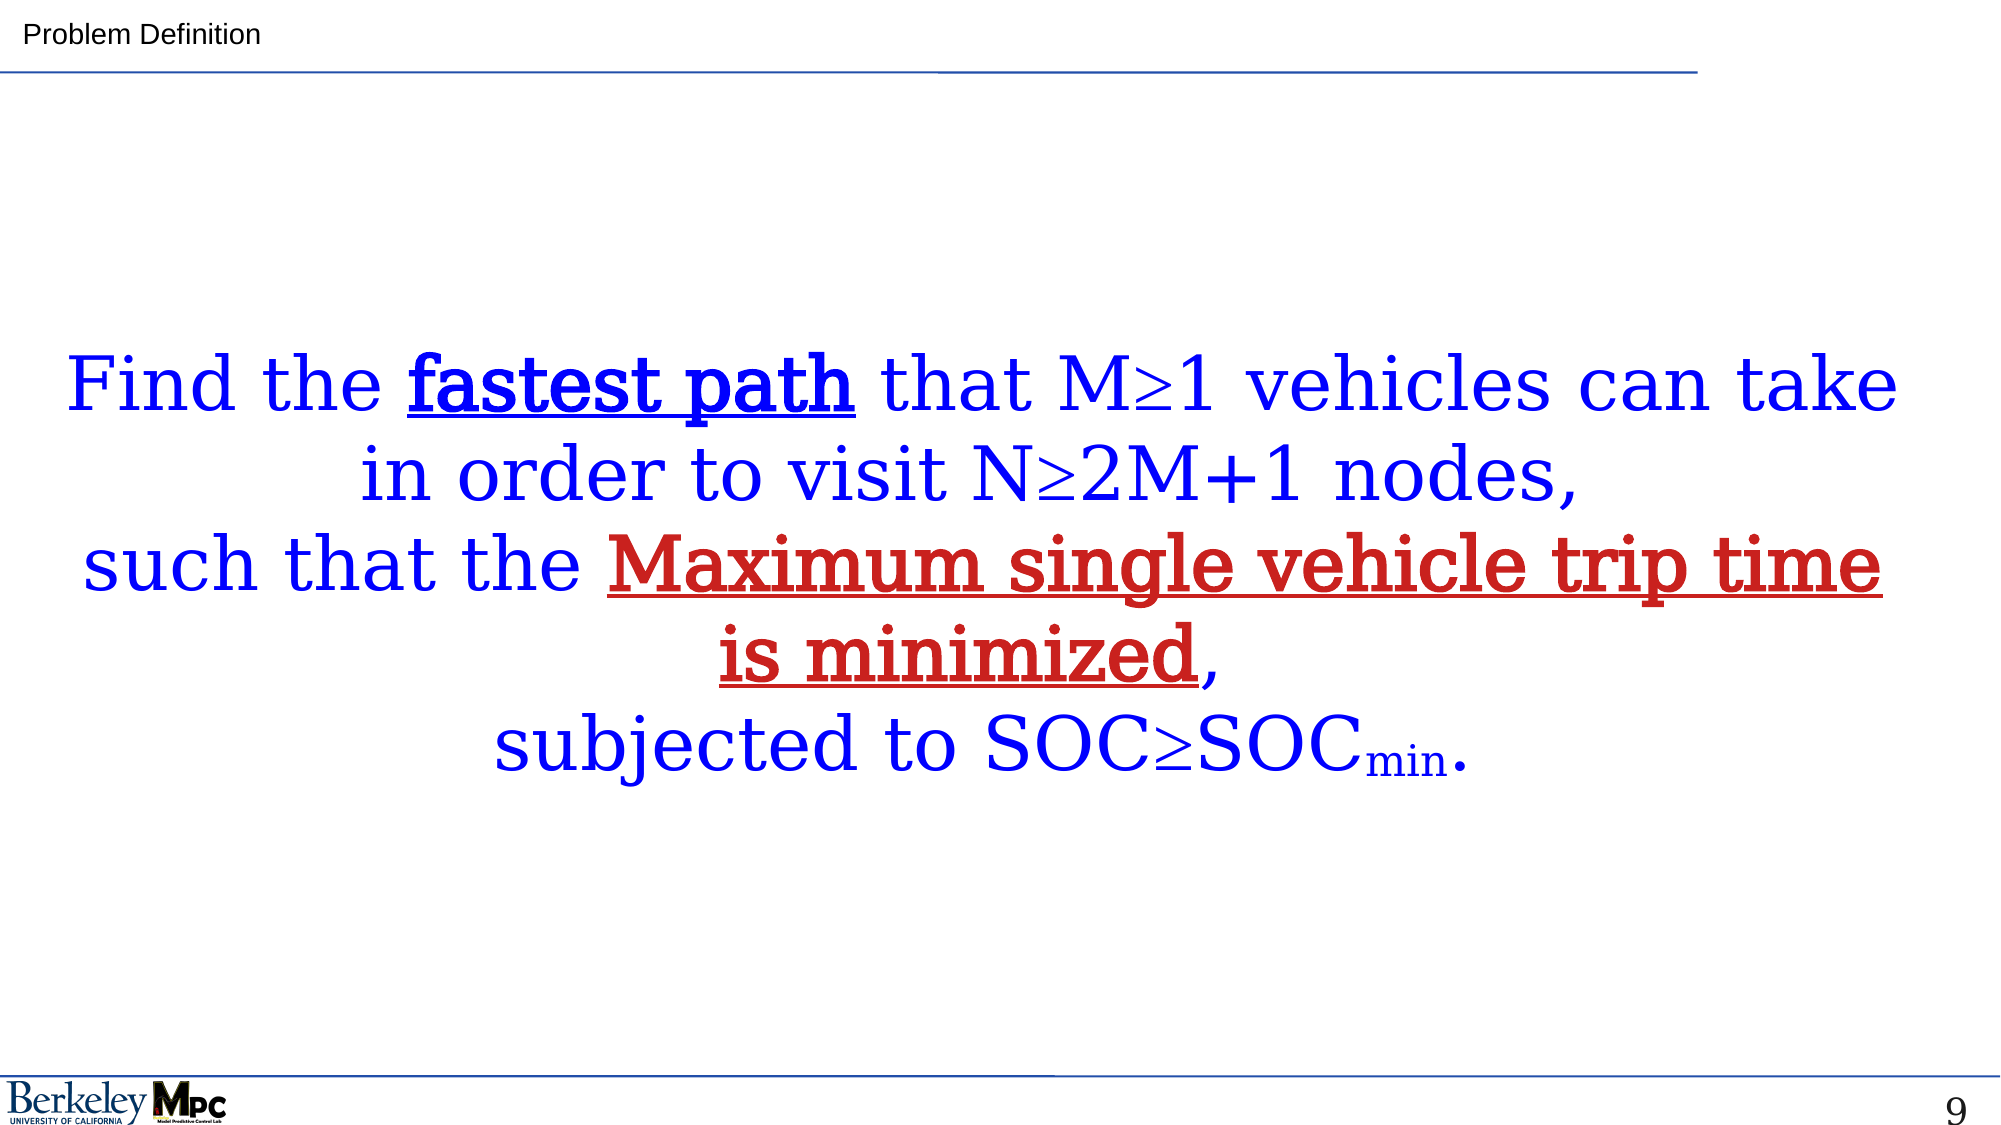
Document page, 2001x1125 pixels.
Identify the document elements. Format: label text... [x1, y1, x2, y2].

picture [0, 1072, 226, 1125]
title Problem Definition [7, 7, 1930, 92]
list Find the fastest path that M≥1 vehicles can take in order to visit N≥2M+1 nodes, such that the Maximum single vehicle trip time is minimized, subjected to SOC≥SOCmin. [41, 69, 1925, 1013]
